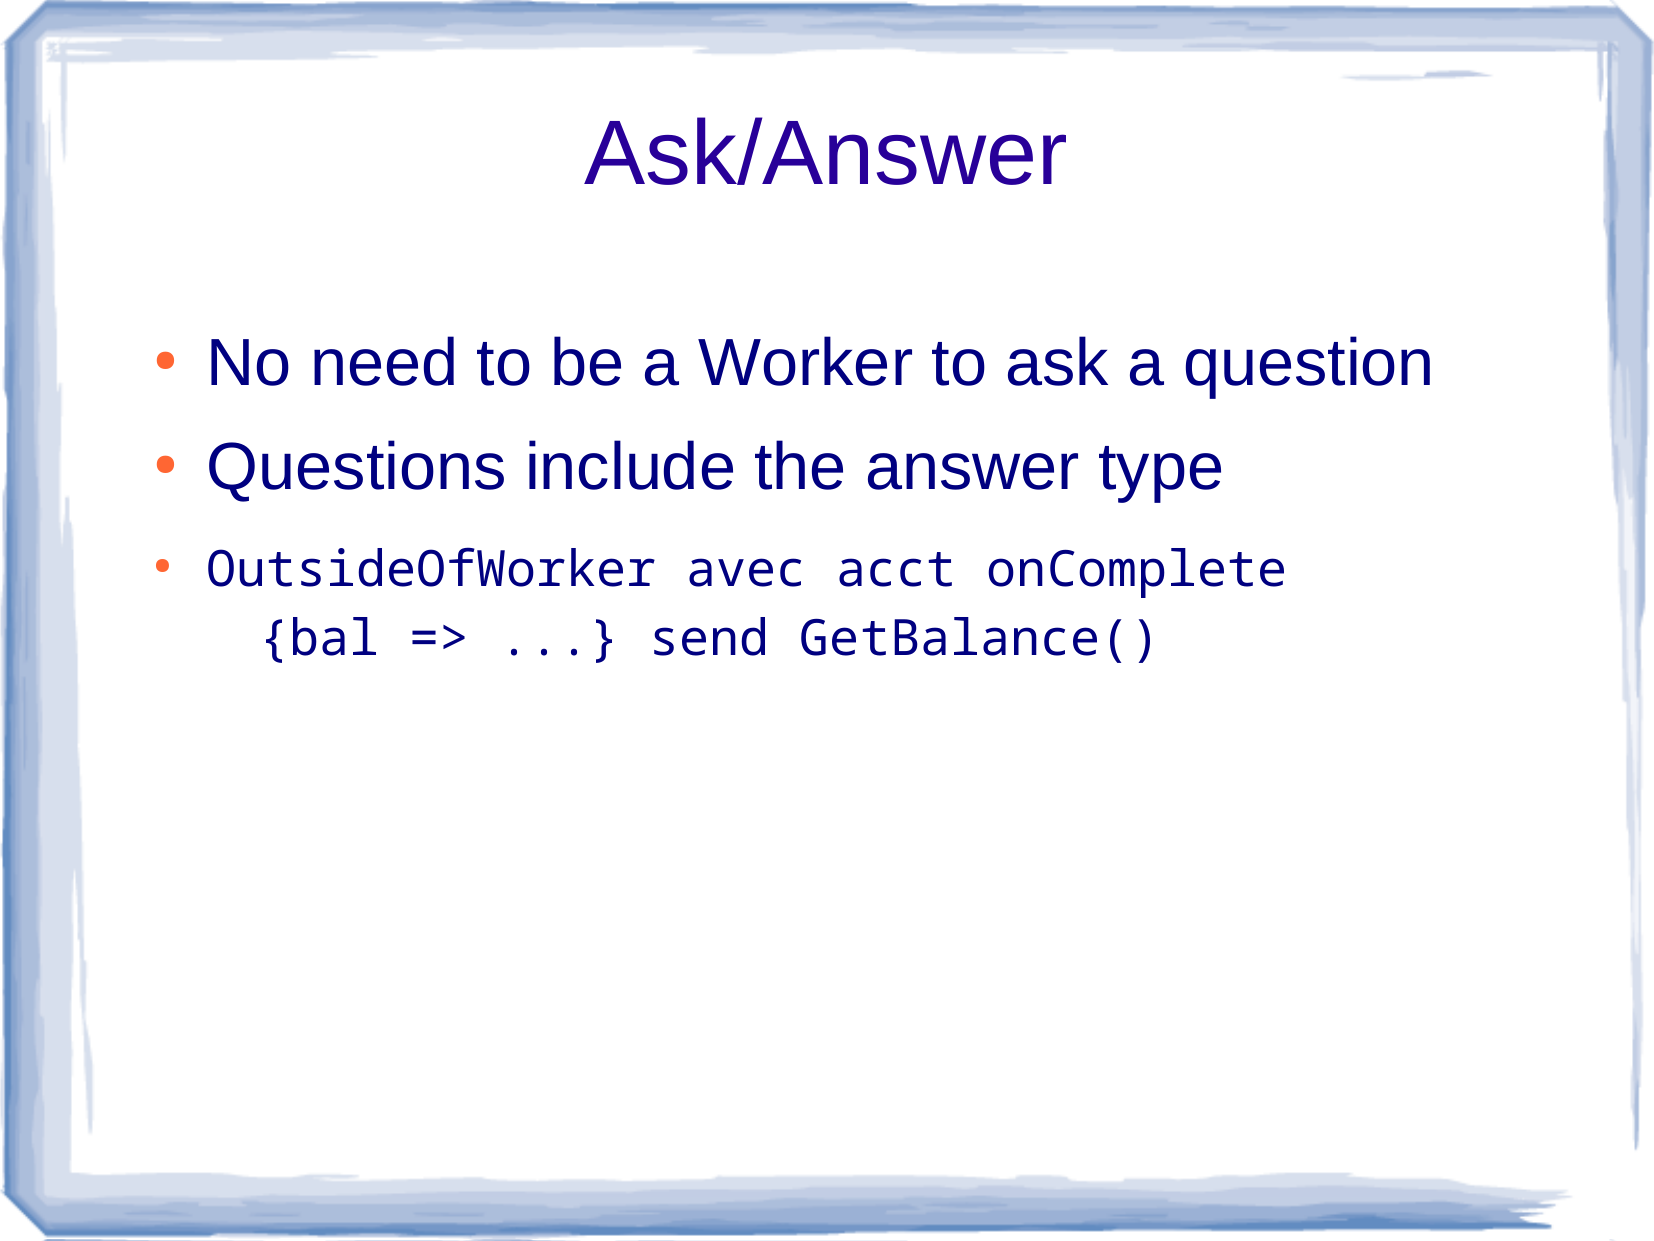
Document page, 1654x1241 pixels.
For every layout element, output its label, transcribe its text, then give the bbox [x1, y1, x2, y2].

picture [0, 0, 1654, 1241]
title Ask/Answer [82, 56, 1571, 250]
list No need to be a Worker to ask a question Questions include the answer type OutsideOfWorker avec acct onComplete {bal => ...} send GetBalance() [118, 324, 1571, 1129]
